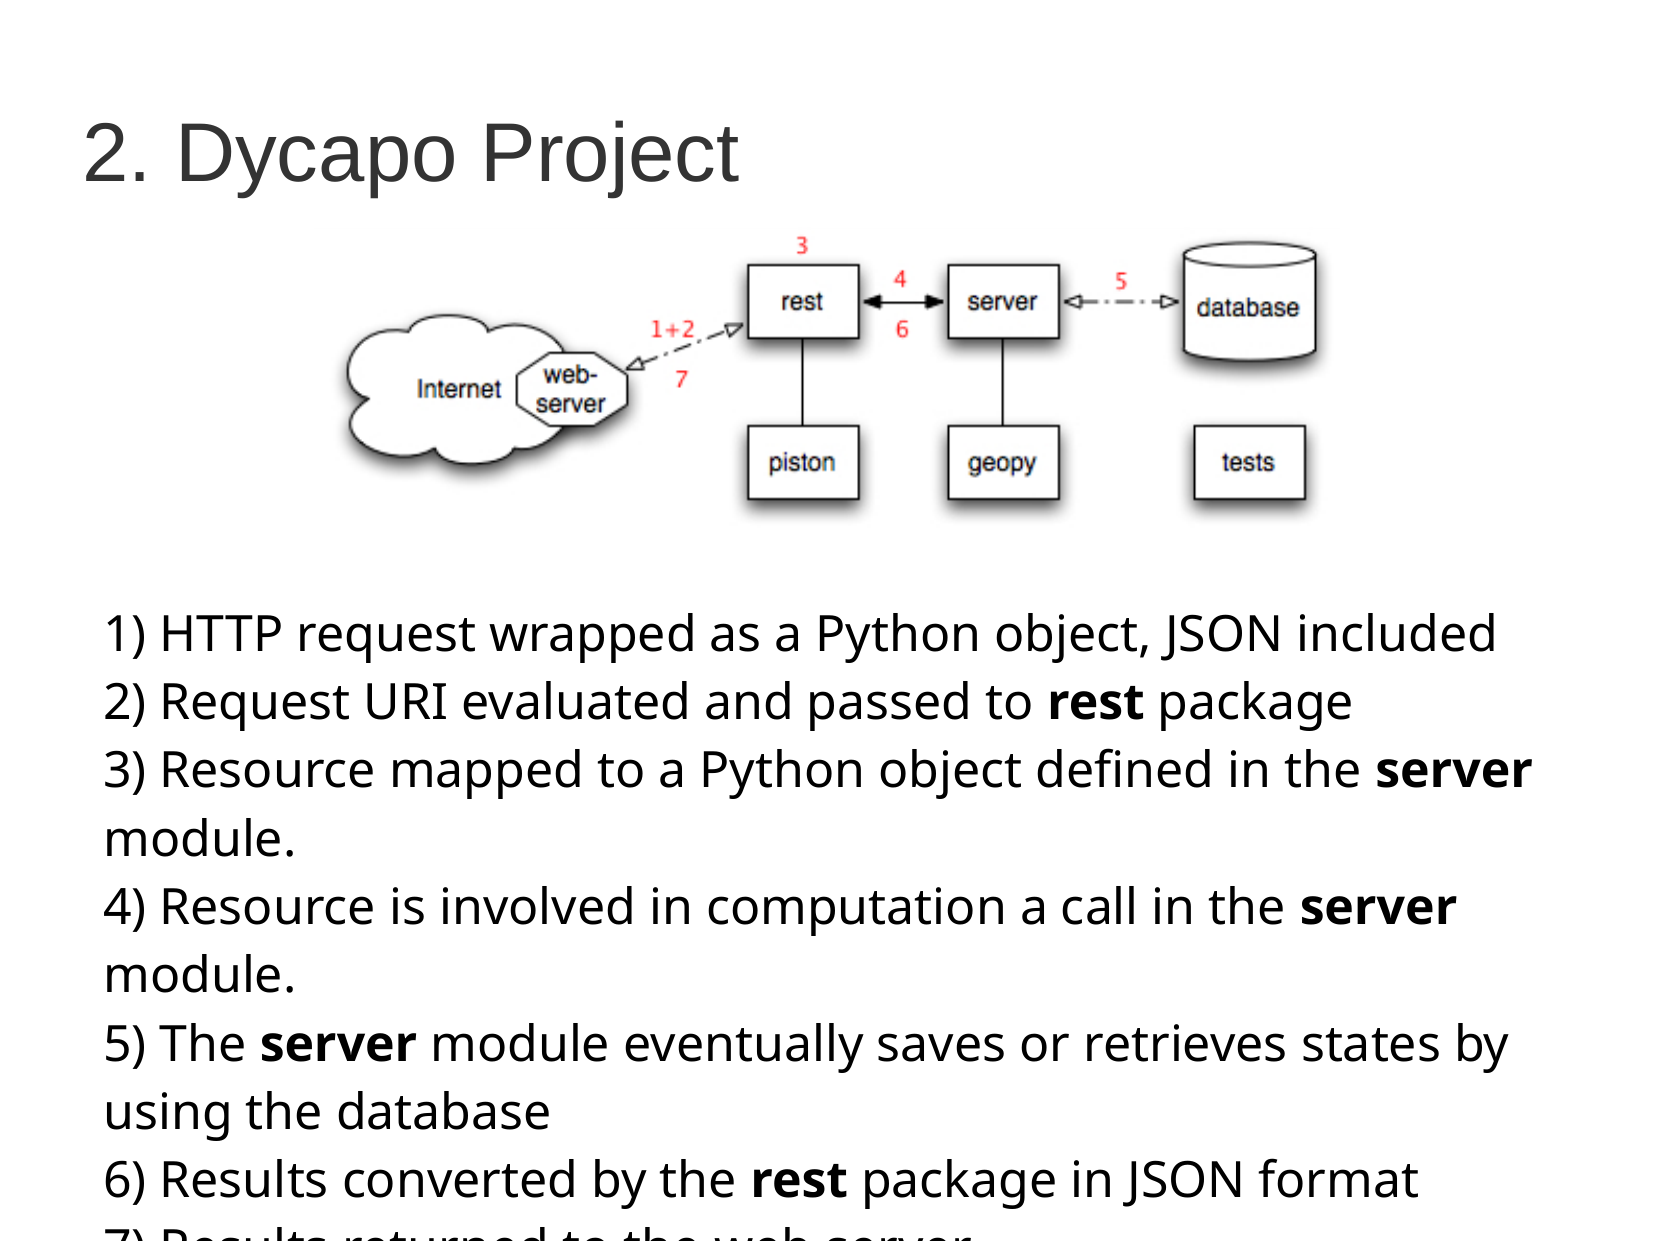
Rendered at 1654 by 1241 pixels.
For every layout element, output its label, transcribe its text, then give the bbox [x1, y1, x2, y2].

picture [314, 227, 1340, 532]
title 2. Dycapo Project [82, 56, 1571, 250]
text_box 1) HTTP request wrapped as a Python object, JSON included 2) Request URI evaluated and passed to rest package 3) Resource mapped to a Python object defined in the server module. 4) Resource is involved in computation a call in the server module. 5) The server module eventually saves or retrieves states by using the database 6) Results converted by the rest package in JSON format 7) Results returned to the web server. [88, 590, 1595, 1006]
